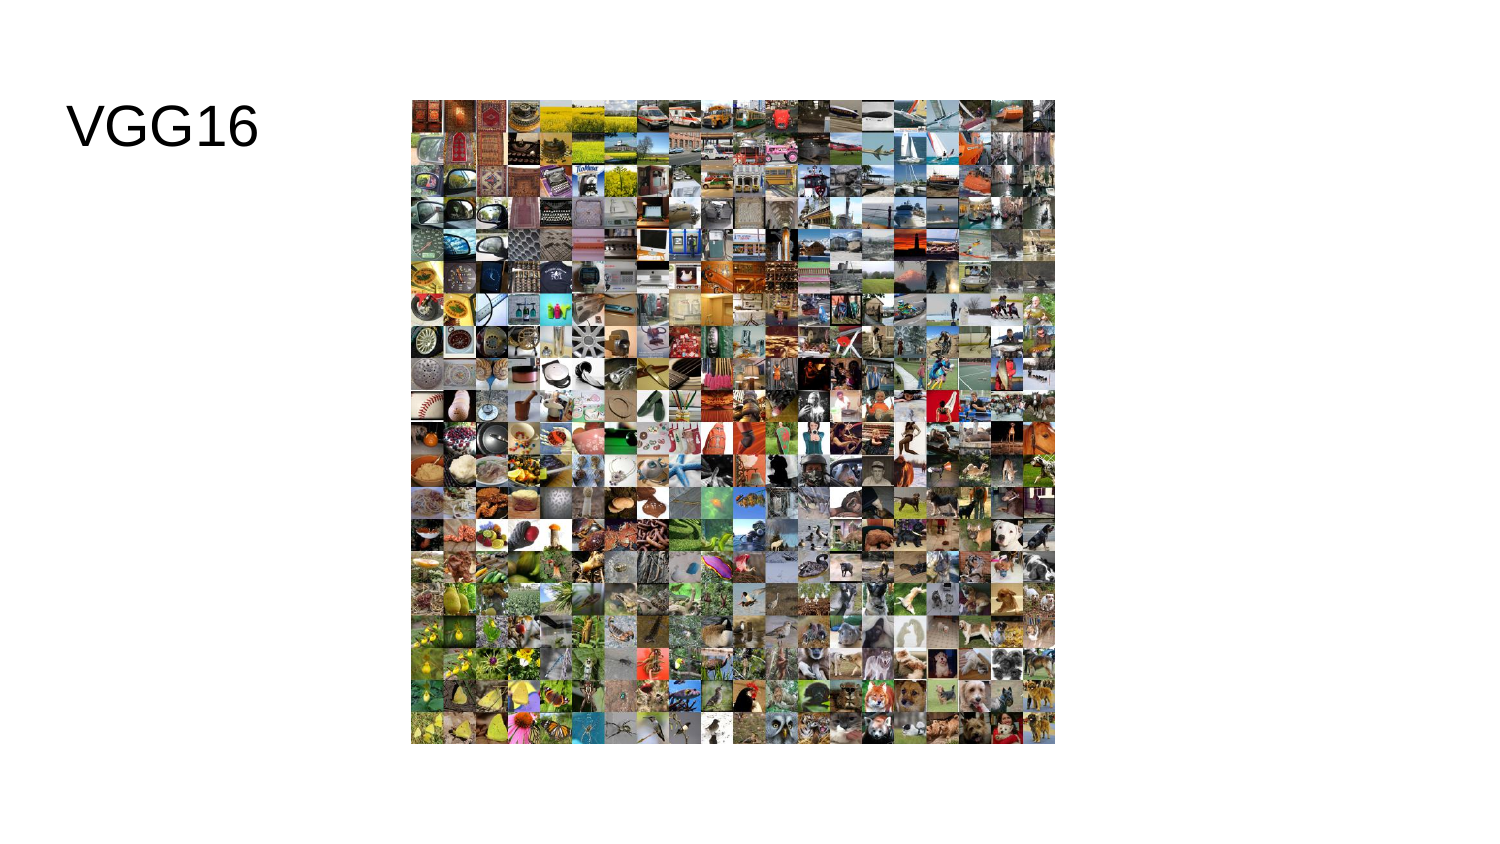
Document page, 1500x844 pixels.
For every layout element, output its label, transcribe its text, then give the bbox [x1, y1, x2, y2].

picture [411, 100, 1055, 744]
title VGG16 [51, 72, 1449, 167]
